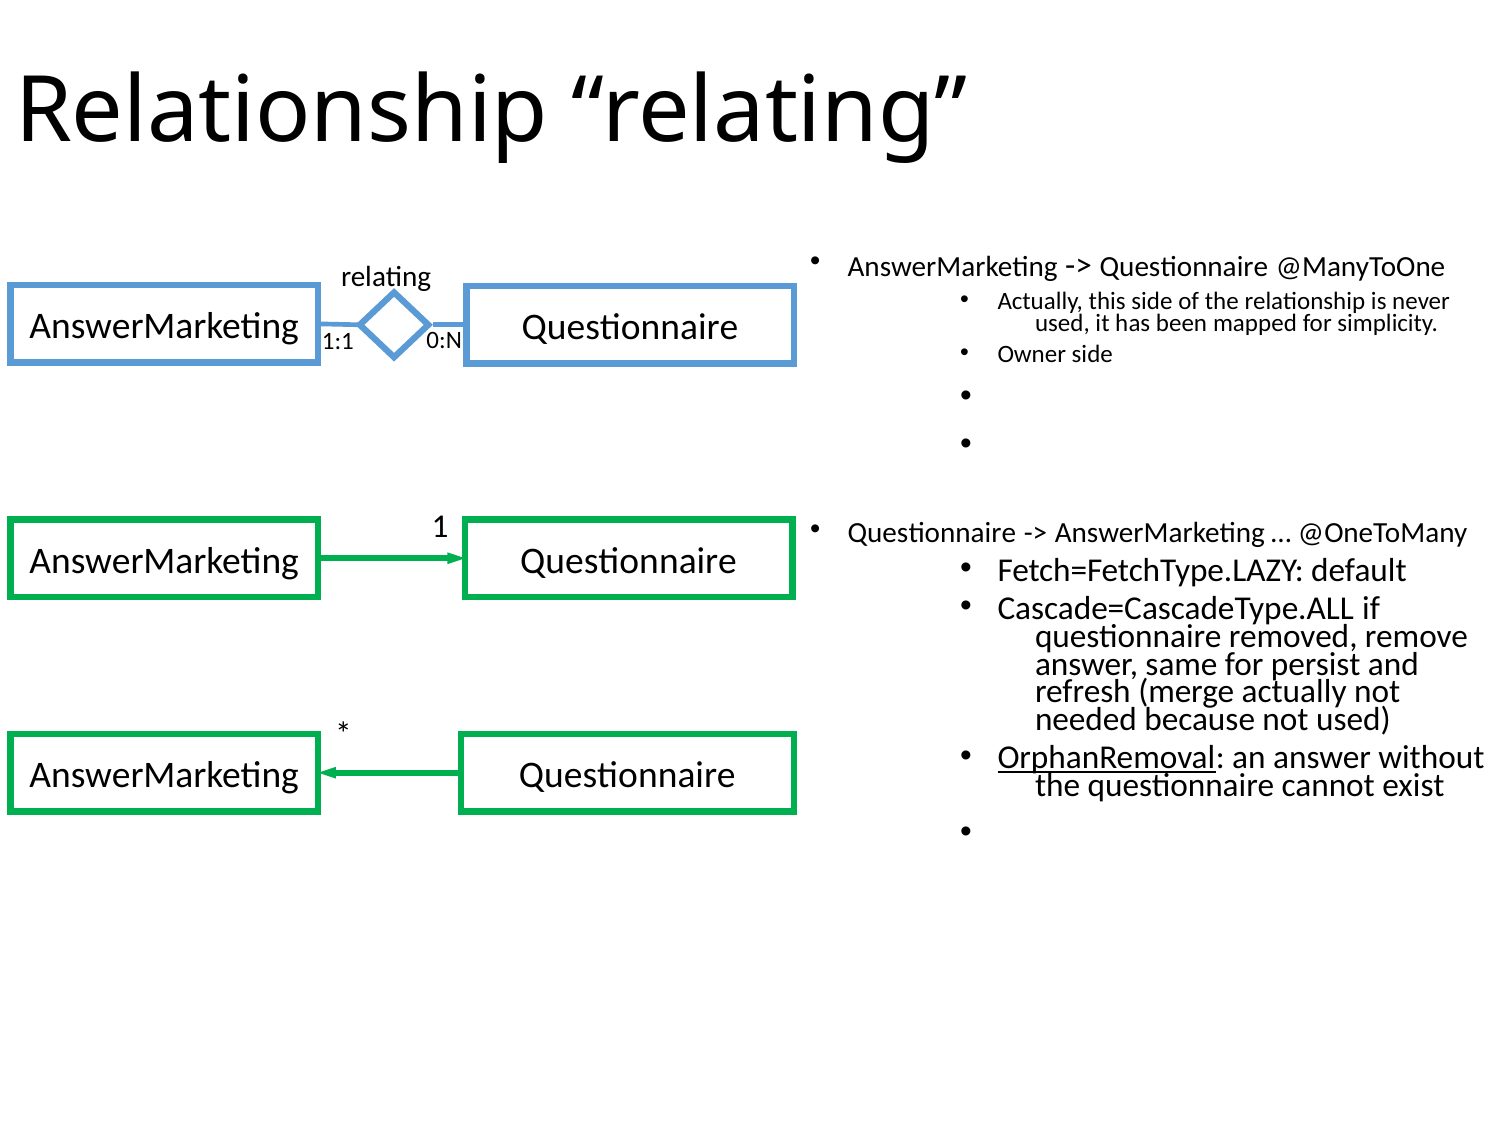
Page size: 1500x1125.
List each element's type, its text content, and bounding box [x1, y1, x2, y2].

text_box Questionnaire [465, 520, 793, 597]
list AnswerMarketing -> Questionnaire @ManyToOne Actually, this side of the relationship is never used, it has been mapped for simplicity. Owner side Questionnaire -> AnswerMarketing … @OneToMany Fetch=FetchType.LAZY: default Cascade=CascadeType.ALL if questionnaire removed, remove answer, same for persist and refresh (merge actually not needed because not used) OrphanRemoval: an answer without the questionnaire cannot exist [795, 244, 1500, 1125]
text_box relating [325, 249, 448, 301]
text_box AnswerMarketing [11, 520, 318, 597]
text_box 0:N [411, 315, 478, 362]
title Relationship “relating” [0, 2, 1294, 221]
text_box Questionnaire [461, 734, 794, 811]
text_box AnswerMarketing [11, 285, 318, 363]
text_box AnswerMarketing [11, 734, 318, 811]
text_box 1:1 [306, 317, 370, 363]
text_box * [320, 704, 368, 761]
text_box 1 [416, 496, 464, 552]
text_box Questionnaire [466, 286, 794, 364]
text_box [368, 301, 418, 358]
